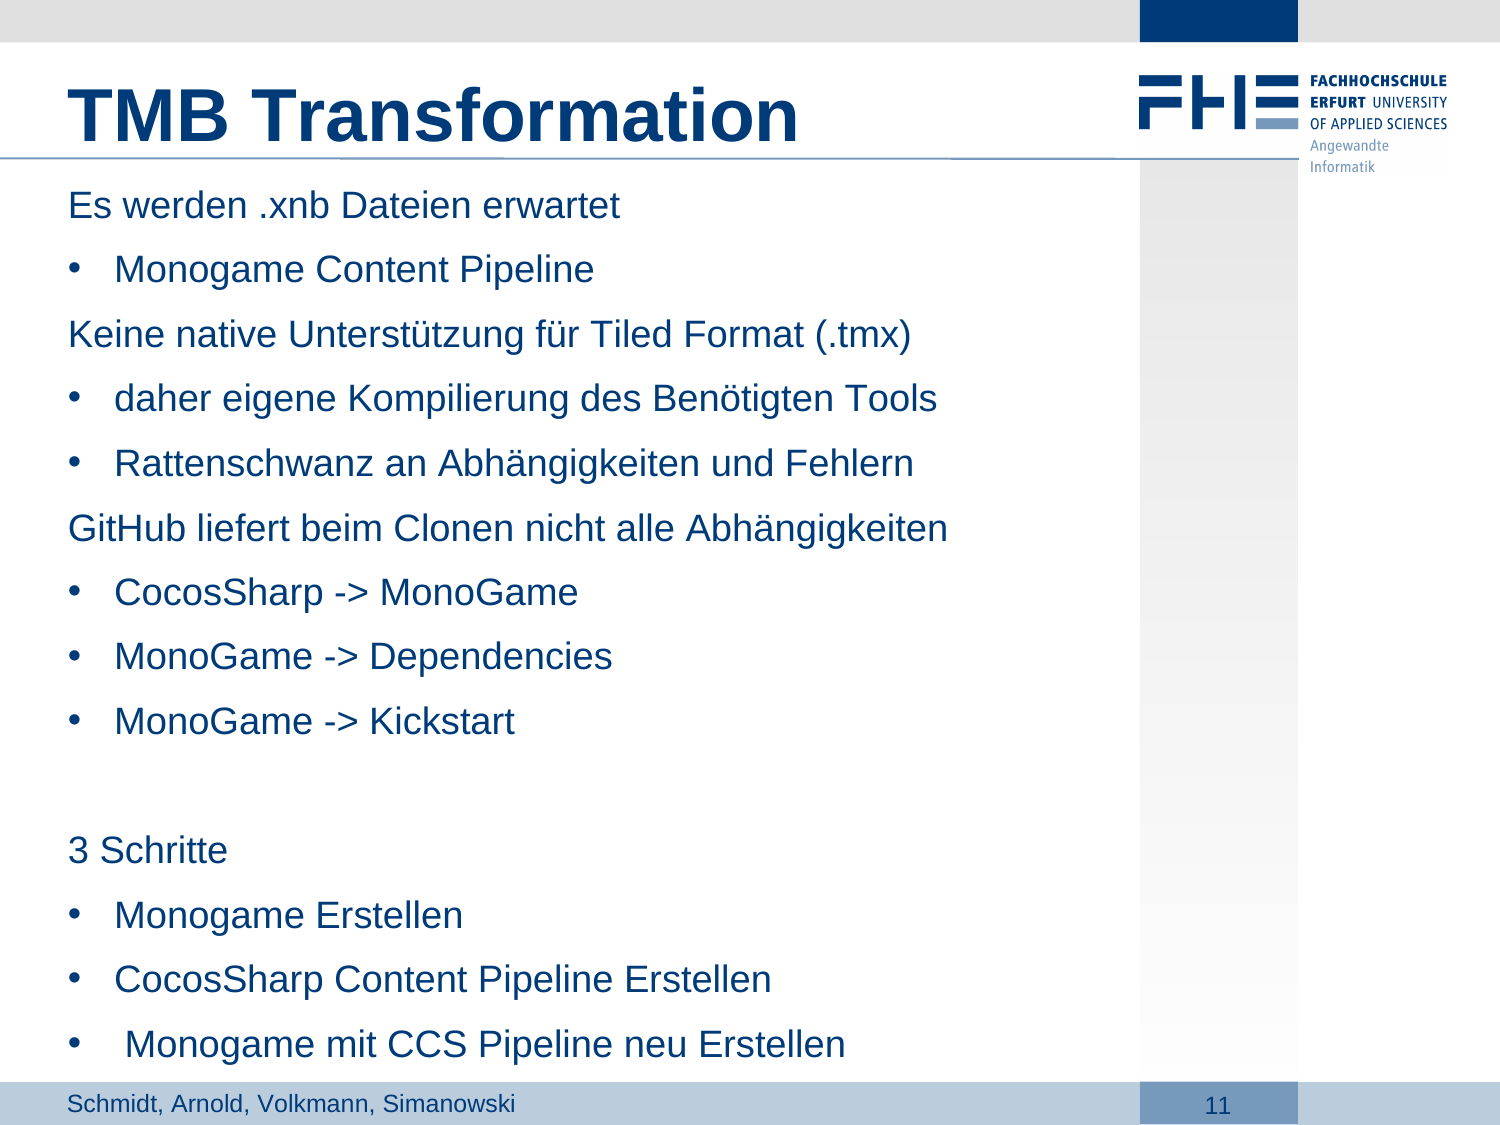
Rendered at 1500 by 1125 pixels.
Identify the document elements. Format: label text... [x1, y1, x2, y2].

list Es werden .xnb Dateien erwartet Monogame Content Pipeline Keine native Unterstützung für Tiled Format (.tmx) daher eigene Kompilierung des Benötigten Tools Rattenschwanz an Abhängigkeiten und Fehlern GitHub liefert beim Clonen nicht alle Abhängigkeiten CocosSharp -> MonoGame MonoGame -> Dependencies MonoGame -> Kickstart 3 Schritte Monogame Erstellen CocosSharp Content Pipeline Erstellen Monogame mit CCS Pipeline neu Erstellen [53, 172, 1500, 1083]
picture [1139, 75, 1447, 172]
title TMB Transformation [53, 58, 1140, 142]
